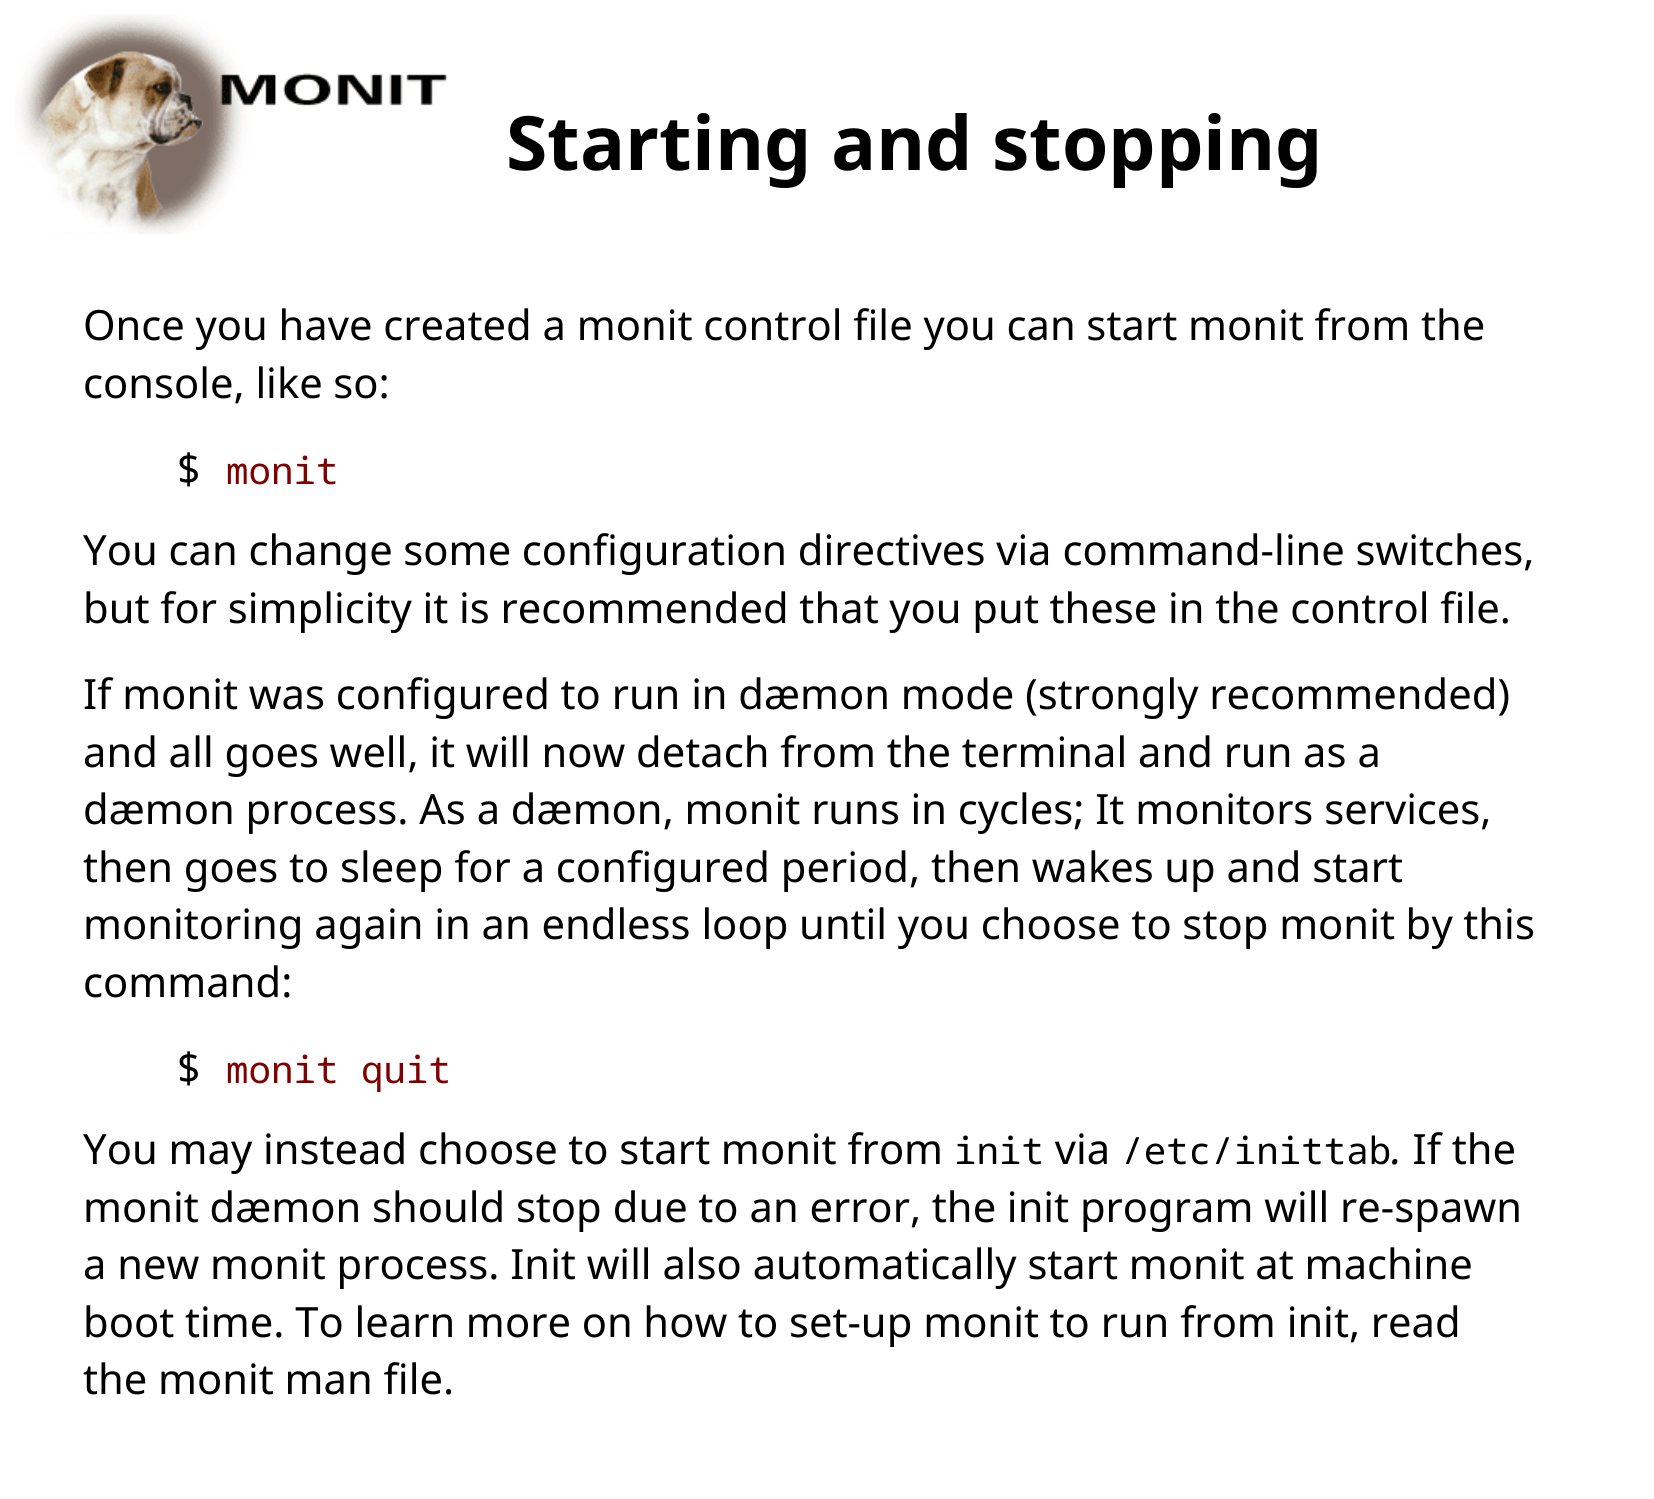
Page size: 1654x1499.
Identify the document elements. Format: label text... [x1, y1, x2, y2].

picture [14, 14, 448, 234]
list Once you have created a monit control file you can start monit from the console, like so: $ monit You can change some configuration directives via command-line switches, but for simplicity it is recommended that you put these in the control file. If monit was configured to run in dæmon mode (strongly recommended) and all goes well, it will now detach from the terminal and run as a dæmon process. As a dæmon, monit runs in cycles; It monitors services, then goes to sleep for a configured period, then wakes up and start monitoring again in an endless loop until you choose to stop monit by this command: $ monit quit You may instead choose to start monit from init via /etc/inittab. If the monit dæmon should stop due to an error, the init program will re-spawn a new monit process. Init will also automatically start monit at machine boot time. To learn more on how to set-up monit to run from init, read the monit man file. [81, 295, 1536, 1451]
title Starting and stopping [506, 72, 1290, 210]
